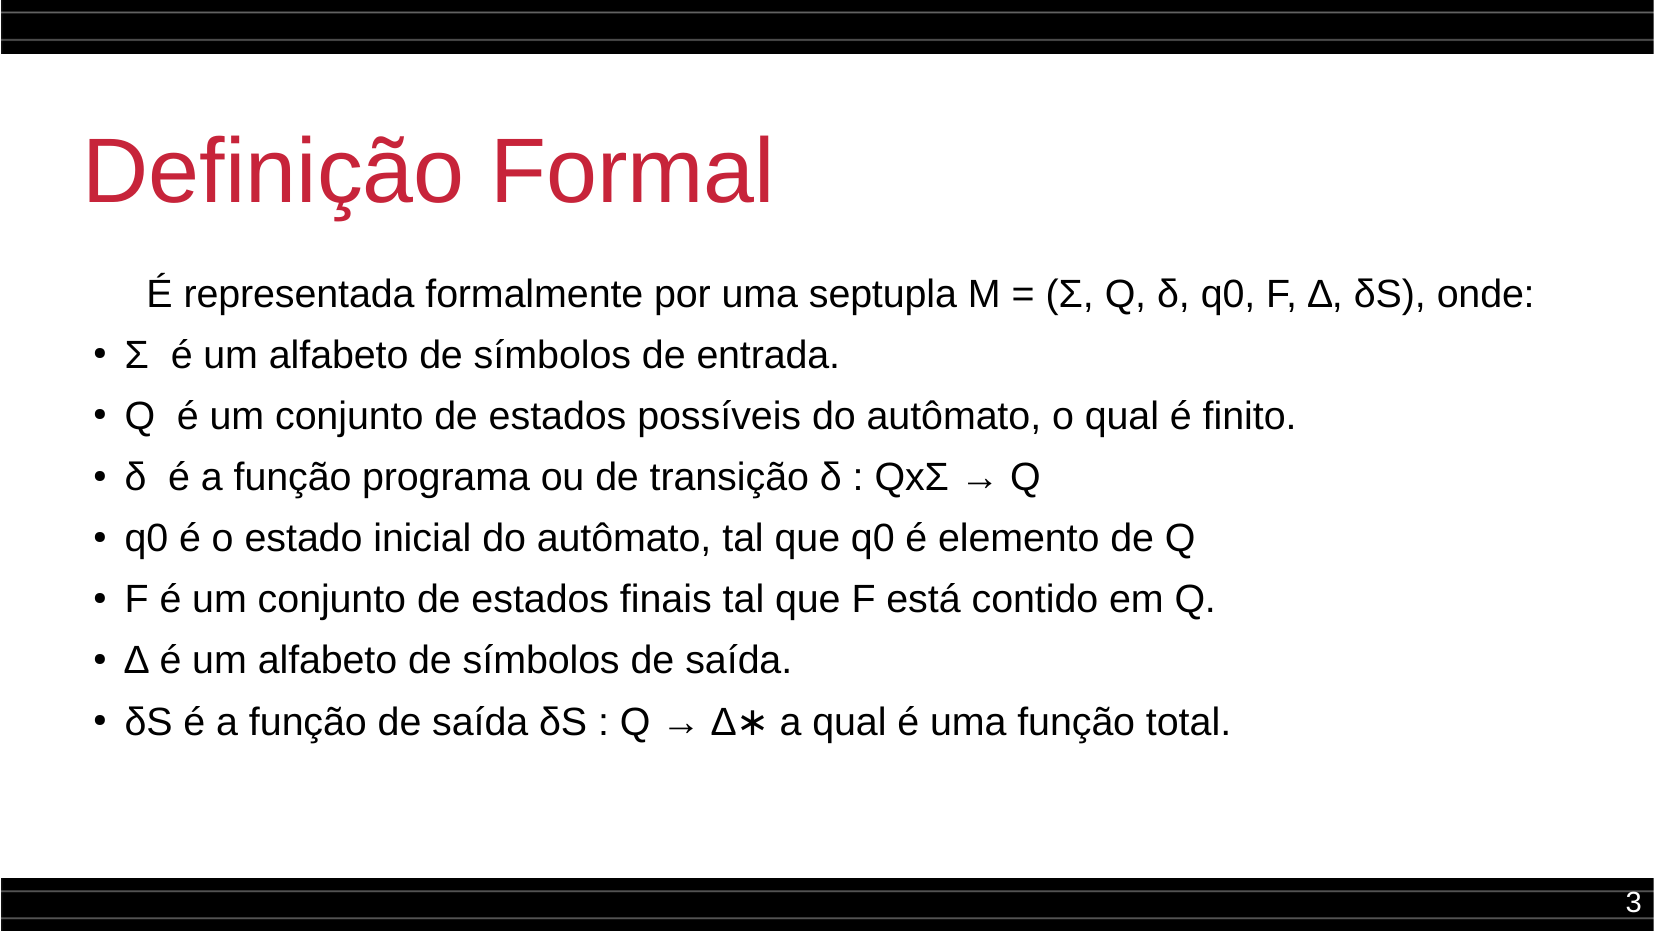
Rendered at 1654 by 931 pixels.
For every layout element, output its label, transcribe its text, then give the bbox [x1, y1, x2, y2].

picture [1, 0, 1654, 54]
list É representada formalmente por uma septupla M = (Σ, Q, δ, q0, F, ∆, δS), onde: Σ é um alfabeto de símbolos de entrada. Q é um conjunto de estados possíveis do autômato, o qual é finito. δ é a função programa ou de transição δ : QxΣ → Q q0 é o estado inicial do autômato, tal que q0 é elemento de Q F é um conjunto de estados finais tal que F está contido em Q. ∆ é um alfabeto de símbolos de saída. δS é a função de saída δS : Q → ∆∗ a qual é uma função total. [82, 271, 1571, 758]
title Definição Formal [82, 92, 1571, 249]
picture [1, 878, 1654, 931]
